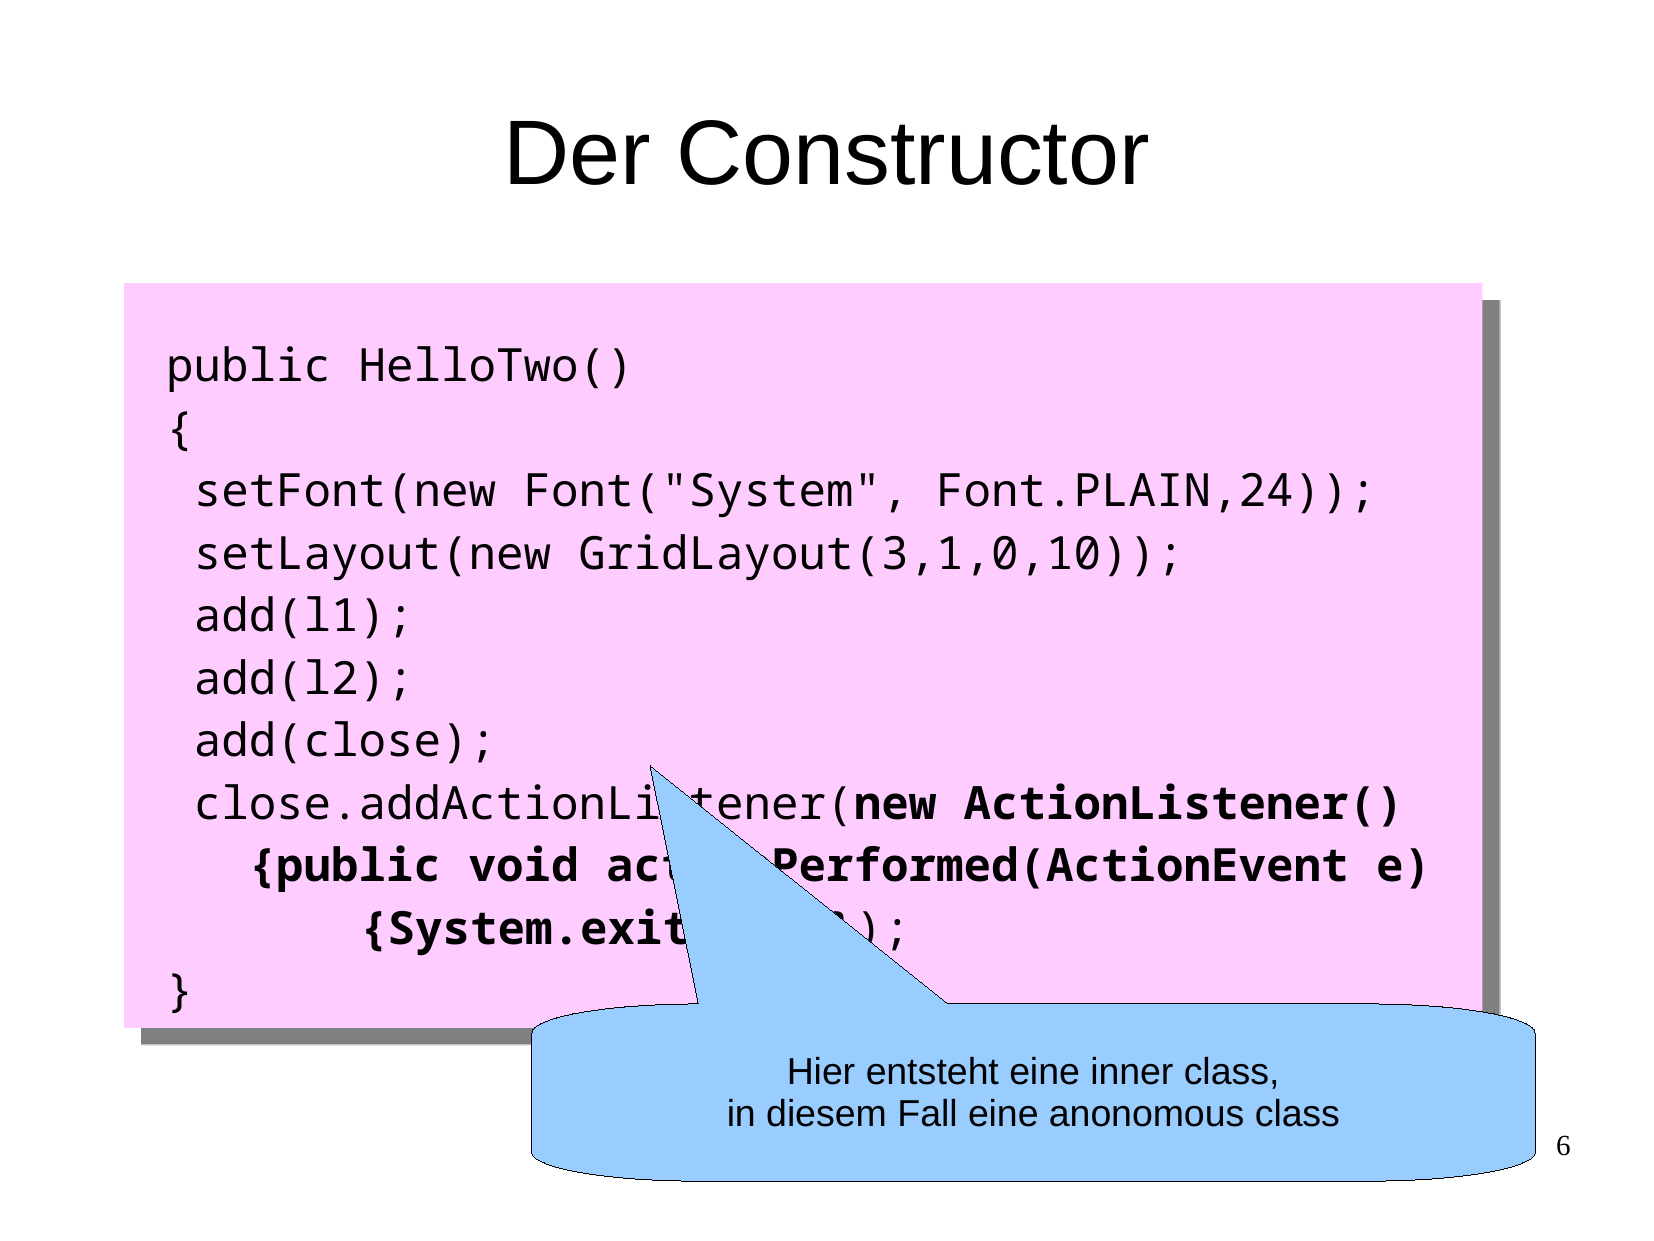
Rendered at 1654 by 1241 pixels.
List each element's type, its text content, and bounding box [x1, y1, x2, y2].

title Der Constructor [82, 49, 1571, 257]
text_box Hier entsteht eine inner class, in diesem Fall eine anonomous class [531, 765, 1536, 1182]
text_box public HelloTwo() { setFont(new Font("System", Font.PLAIN,24)); setLayout(new GridLayout(3,1,0,10)); add(l1); add(l2); add(close); close.addActionListener(new ActionListener() {public void actionPerformed(ActionEvent e) {System.exit(0);}}); } [124, 283, 1483, 975]
